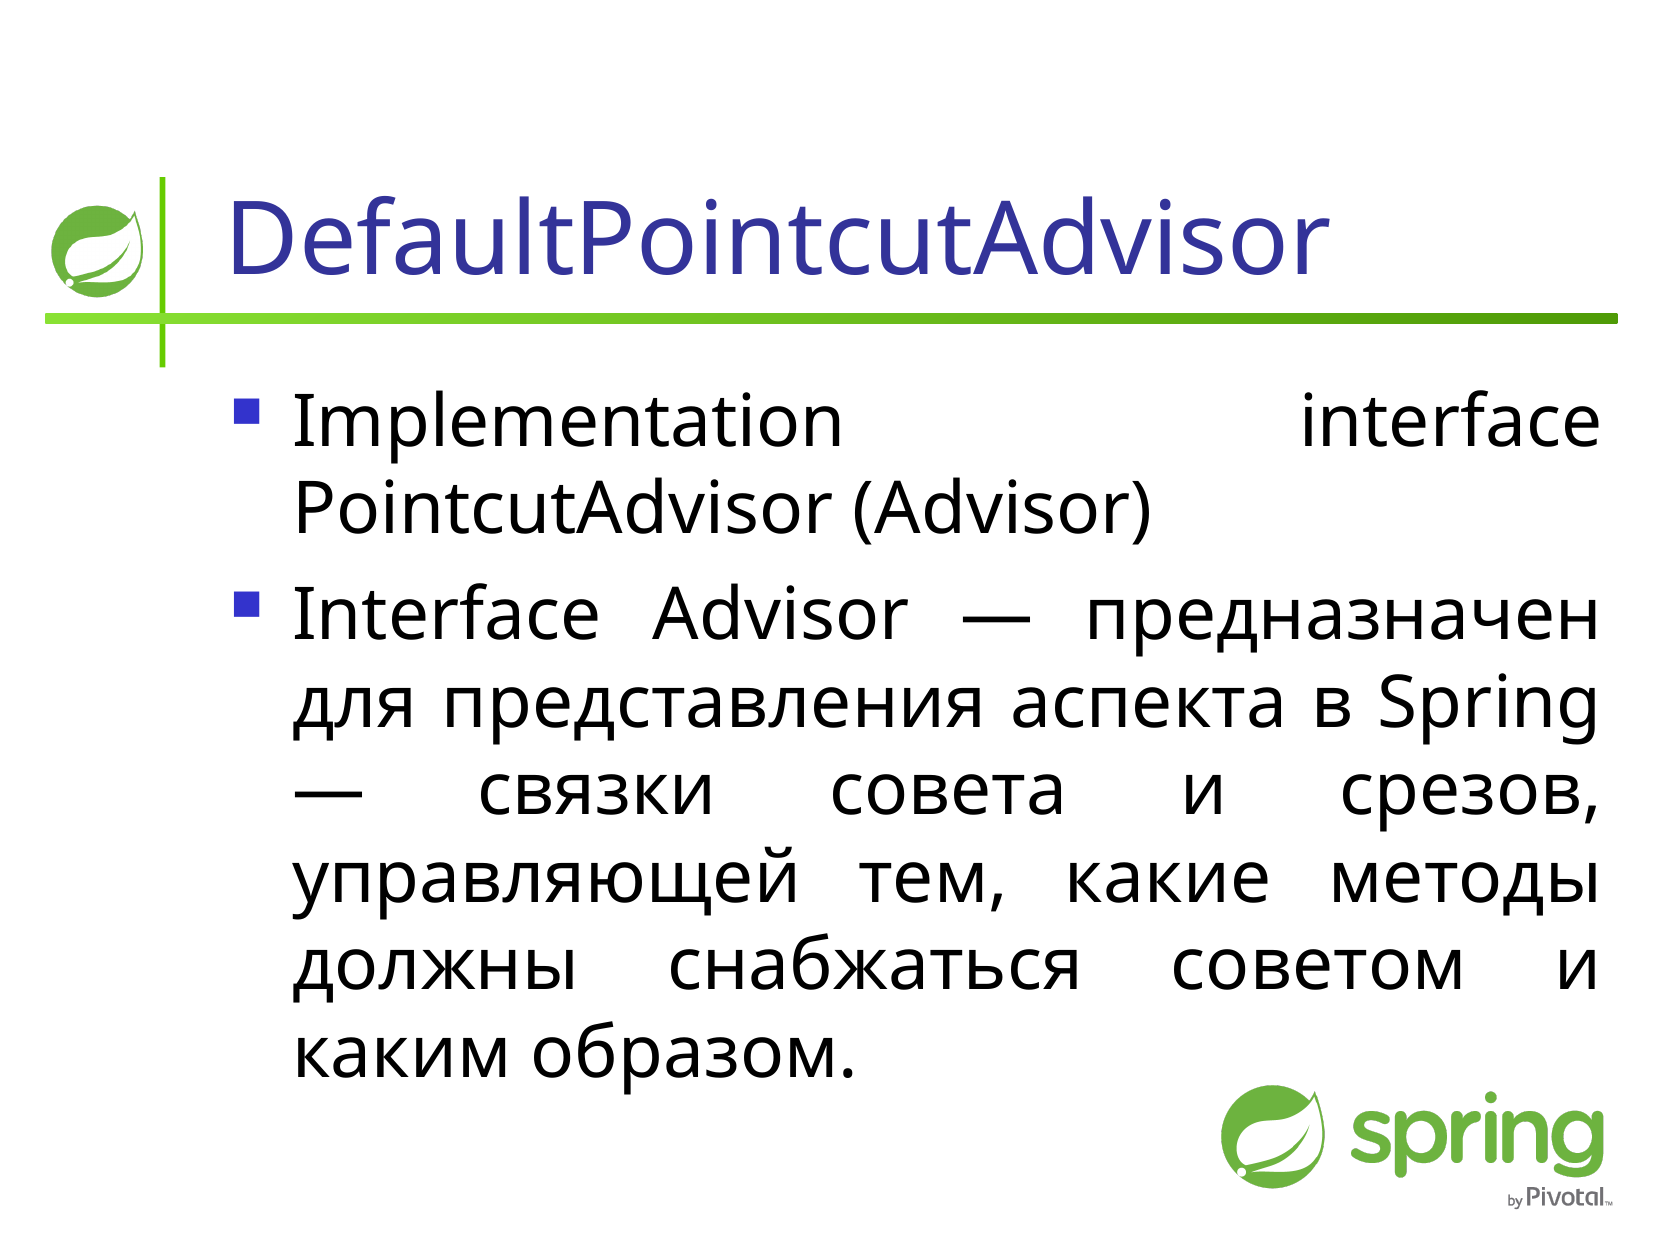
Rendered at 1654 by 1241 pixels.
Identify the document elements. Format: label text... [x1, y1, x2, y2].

picture [1216, 1109, 1618, 1212]
list Implementation interface PointcutAdvisor (Advisor) Interface Advisor — предназначен для представления аспекта в Spring — связки совета и срезов, управляющей тем, какие методы должны снабжаться советом и каким образом. [213, 364, 1620, 1109]
title DefaultPointcutAdvisor [208, 38, 1618, 304]
